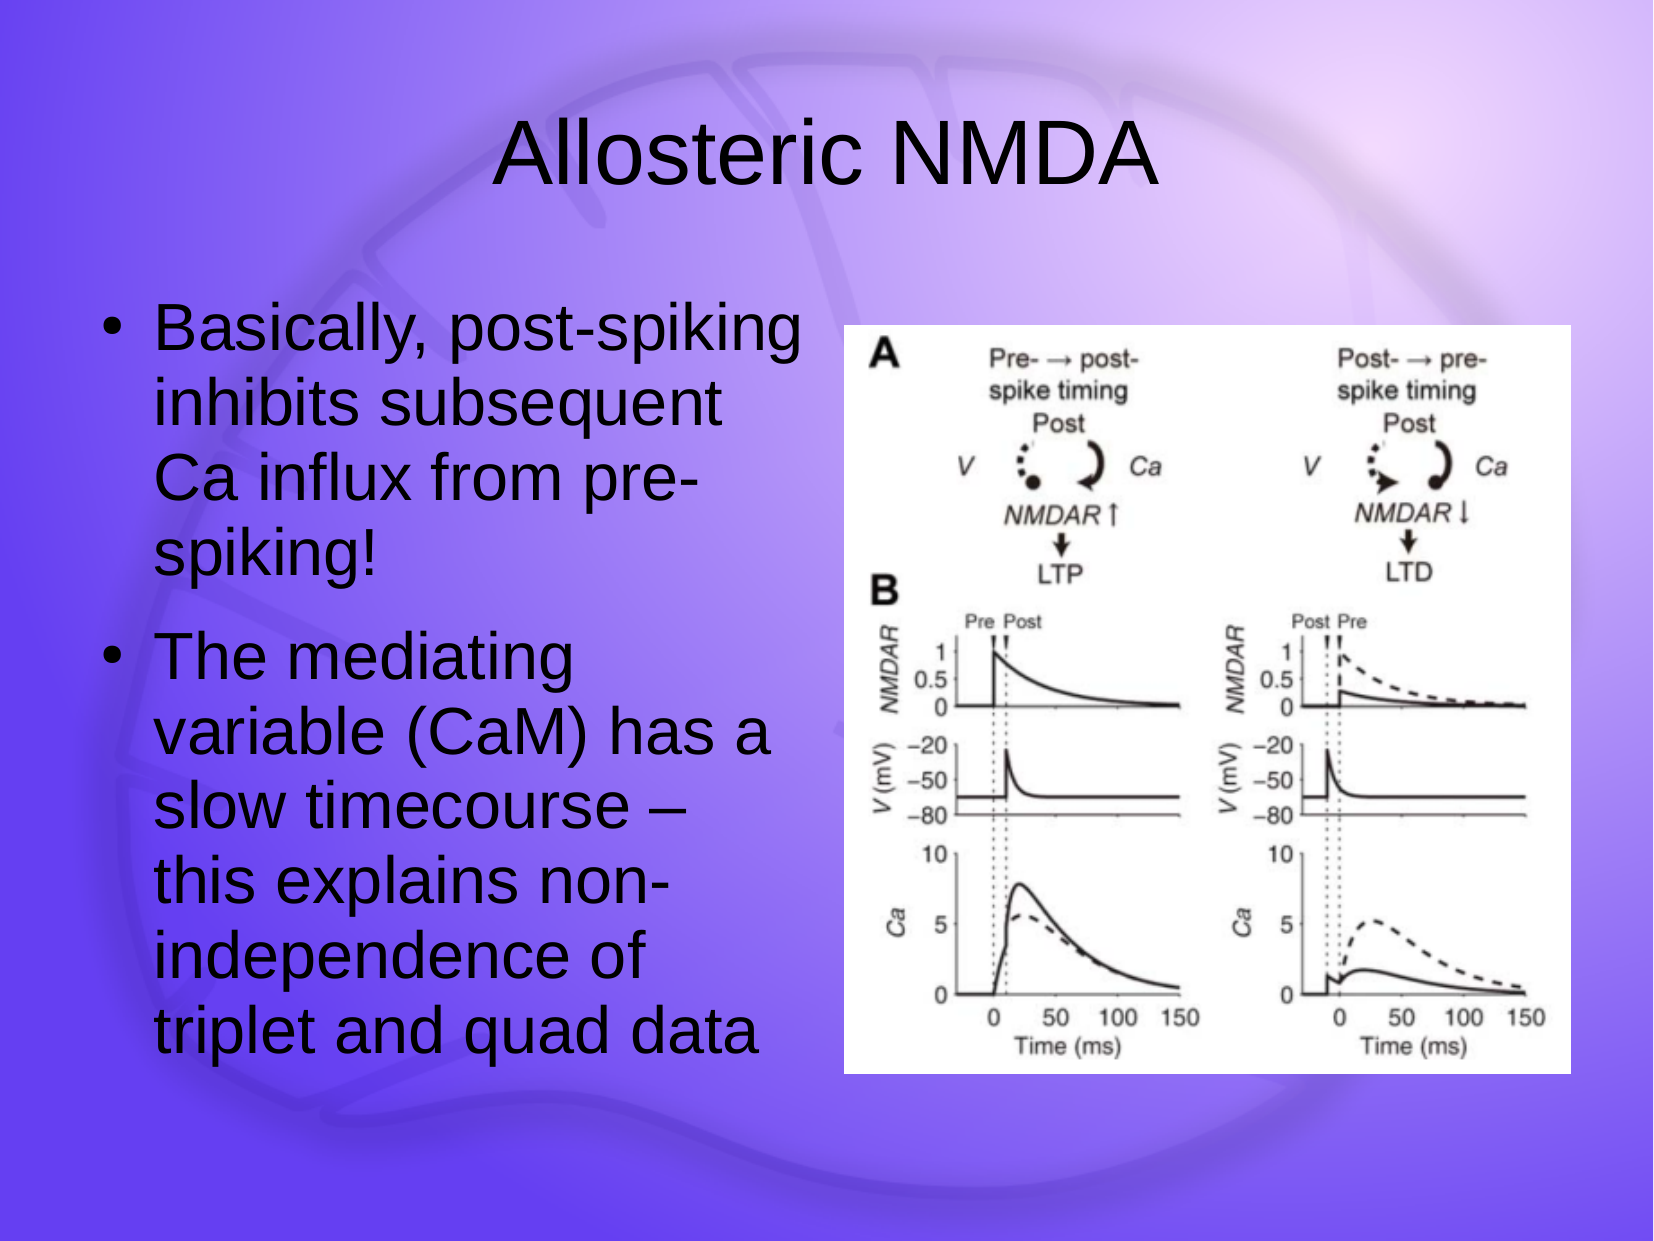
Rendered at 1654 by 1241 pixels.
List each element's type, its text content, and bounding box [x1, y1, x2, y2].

list Basically, post-spiking inhibits subsequent Ca influx from pre-spiking! The mediating variable (CaM) has a slow timecourse – this explains non-independence of triplet and quad data [82, 290, 809, 1109]
title Allosteric NMDA [82, 49, 1571, 257]
picture [0, 0, 1654, 1241]
